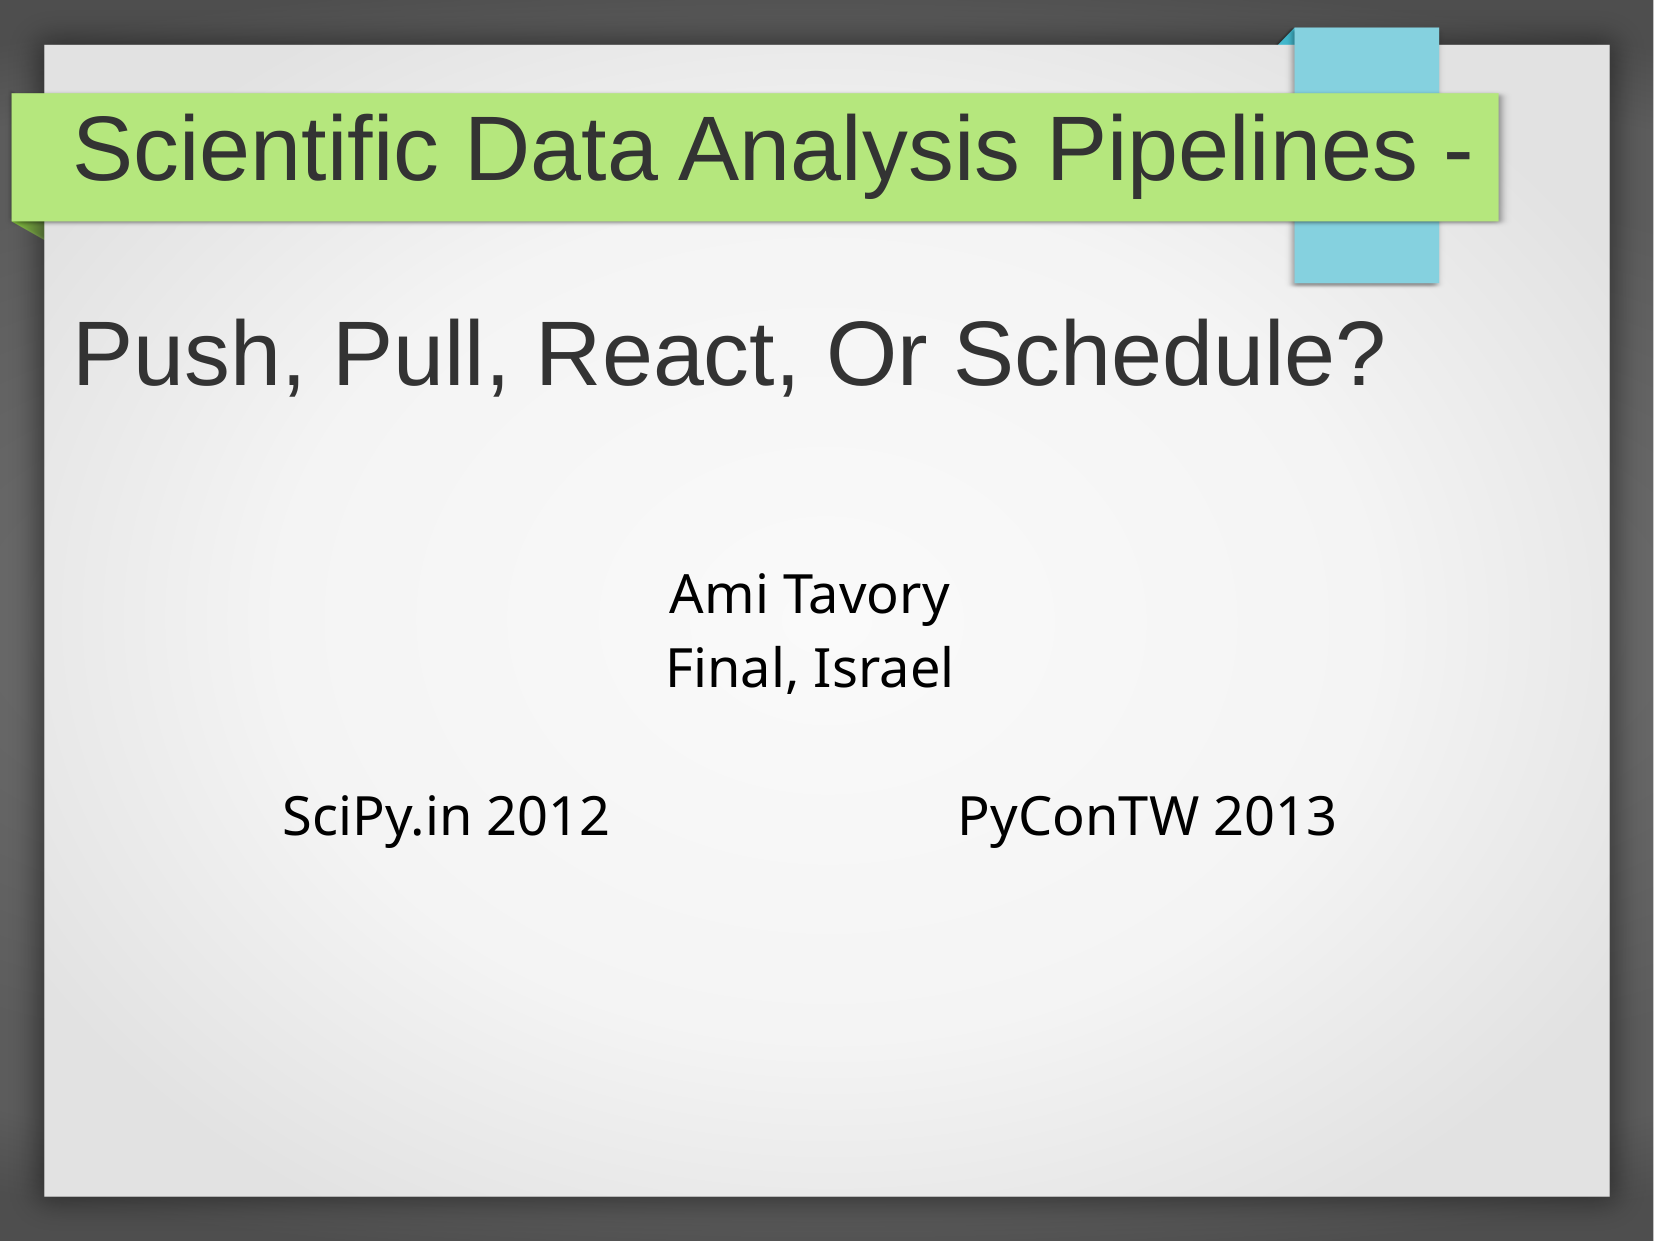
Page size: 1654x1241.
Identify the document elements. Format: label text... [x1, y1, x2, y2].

title Scientific Data Analysis Pipelines - Push, Pull, React, Or Schedule? [72, 97, 1558, 406]
subtitle Ami Tavory Final, Israel SciPy.in 2012 PyConTW 2013 [82, 343, 1538, 1063]
picture [0, 0, 1654, 1241]
